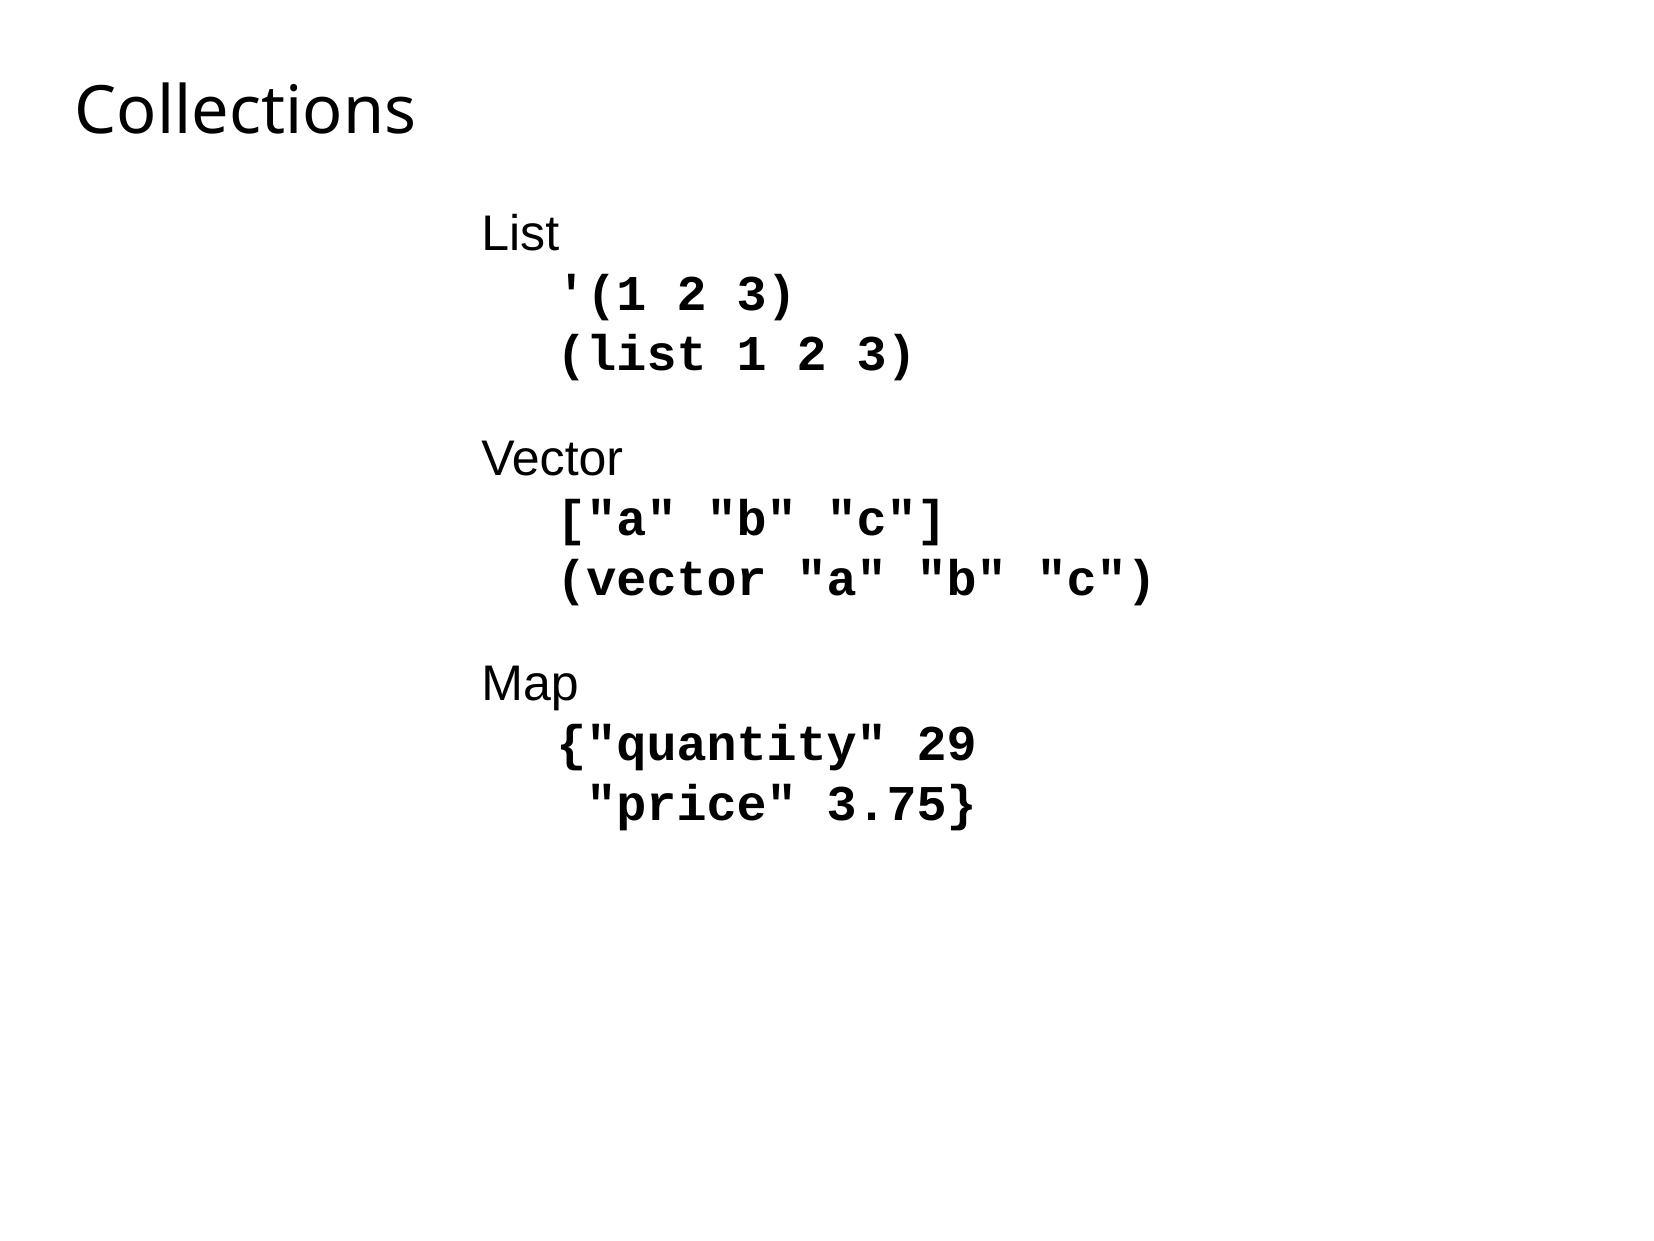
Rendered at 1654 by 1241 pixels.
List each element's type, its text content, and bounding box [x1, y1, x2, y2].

text_box Collections [60, 59, 1575, 169]
text_box List '(1 2 3) (list 1 2 3) Vector ["a" "b" "c"] (vector "a" "b" "c") Map {"quantity" 29 "price" 3.75} [466, 192, 1277, 828]
